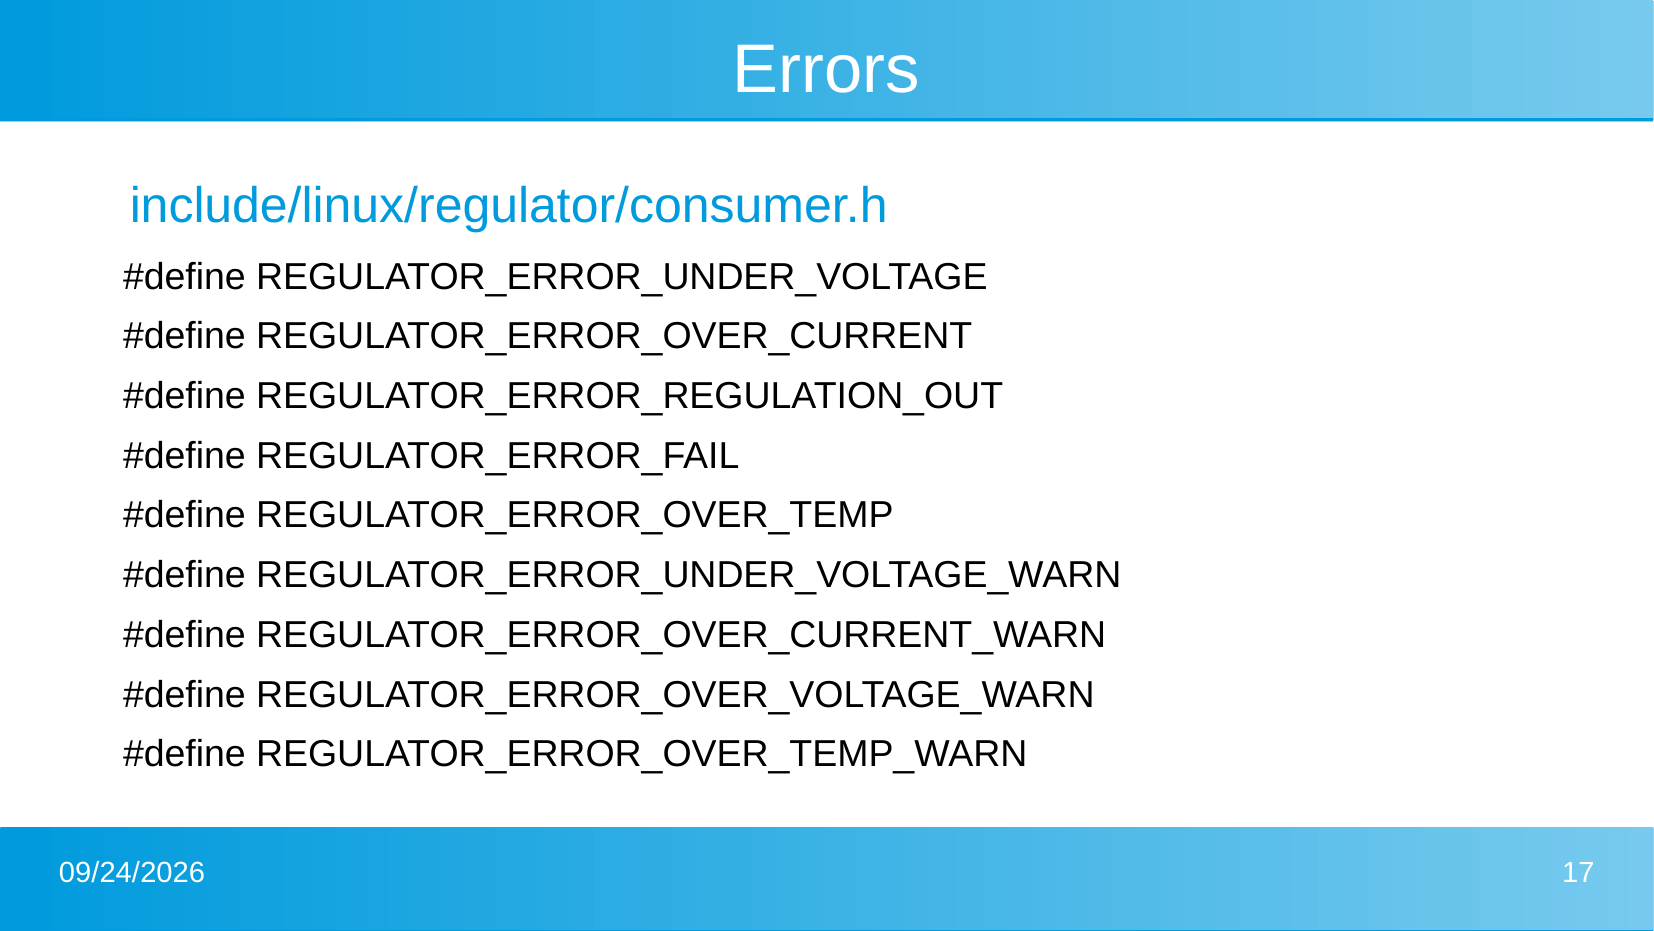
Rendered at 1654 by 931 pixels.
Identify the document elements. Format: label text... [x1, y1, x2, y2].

title Errors [58, 29, 1595, 108]
list include/linux/regulator/consumer.h [58, 177, 1595, 768]
